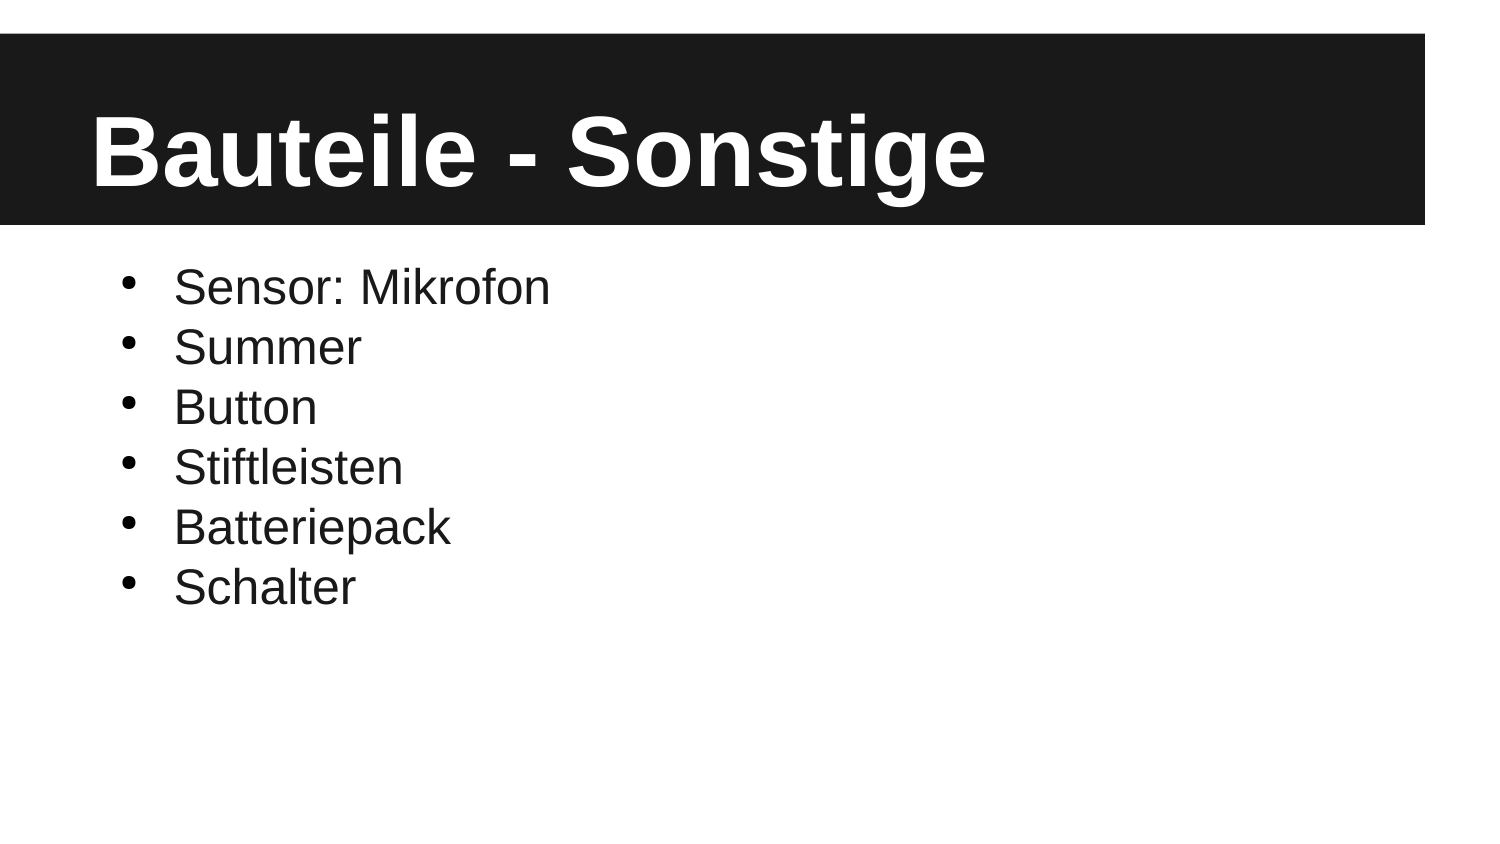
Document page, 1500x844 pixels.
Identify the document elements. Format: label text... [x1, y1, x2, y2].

list Sensor: Mikrofon Summer Button Stiftleisten Batteriepack Schalter [75, 239, 1425, 808]
title Bauteile - Sonstige [75, 33, 1425, 221]
